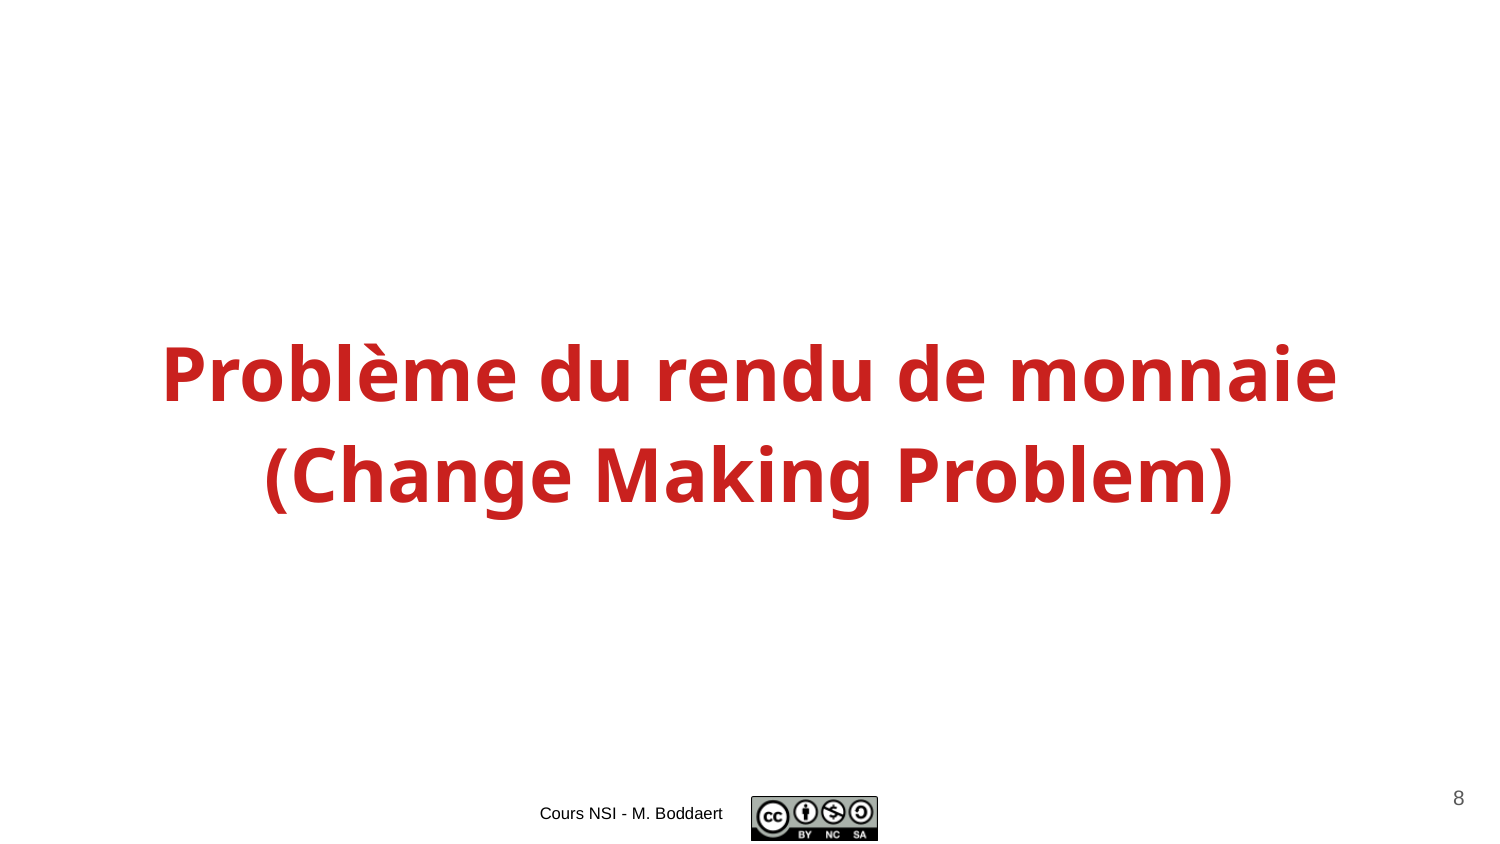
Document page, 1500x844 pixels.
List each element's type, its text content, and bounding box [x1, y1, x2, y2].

text_box Problème du rendu de monnaie (Change Making Problem) [26, 378, 1474, 466]
picture [751, 796, 878, 841]
slide_number <numéro> [1389, 764, 1480, 830]
